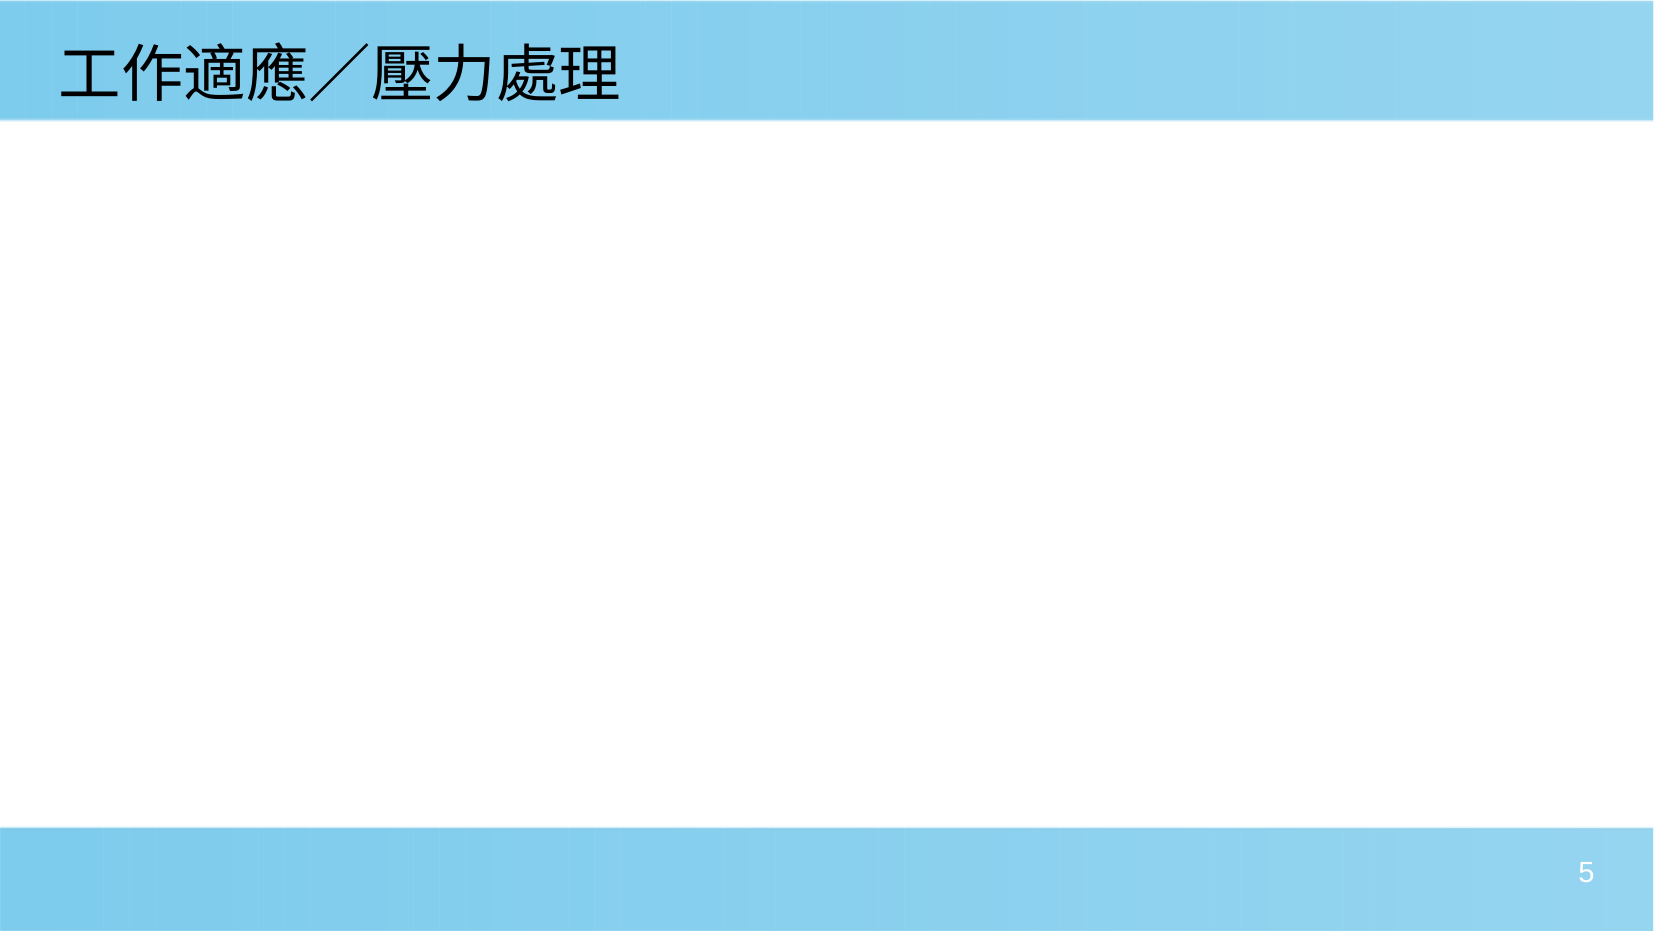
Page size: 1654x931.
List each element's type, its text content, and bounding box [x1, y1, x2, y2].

title 工作適應／壓力處理 [59, 23, 1595, 115]
